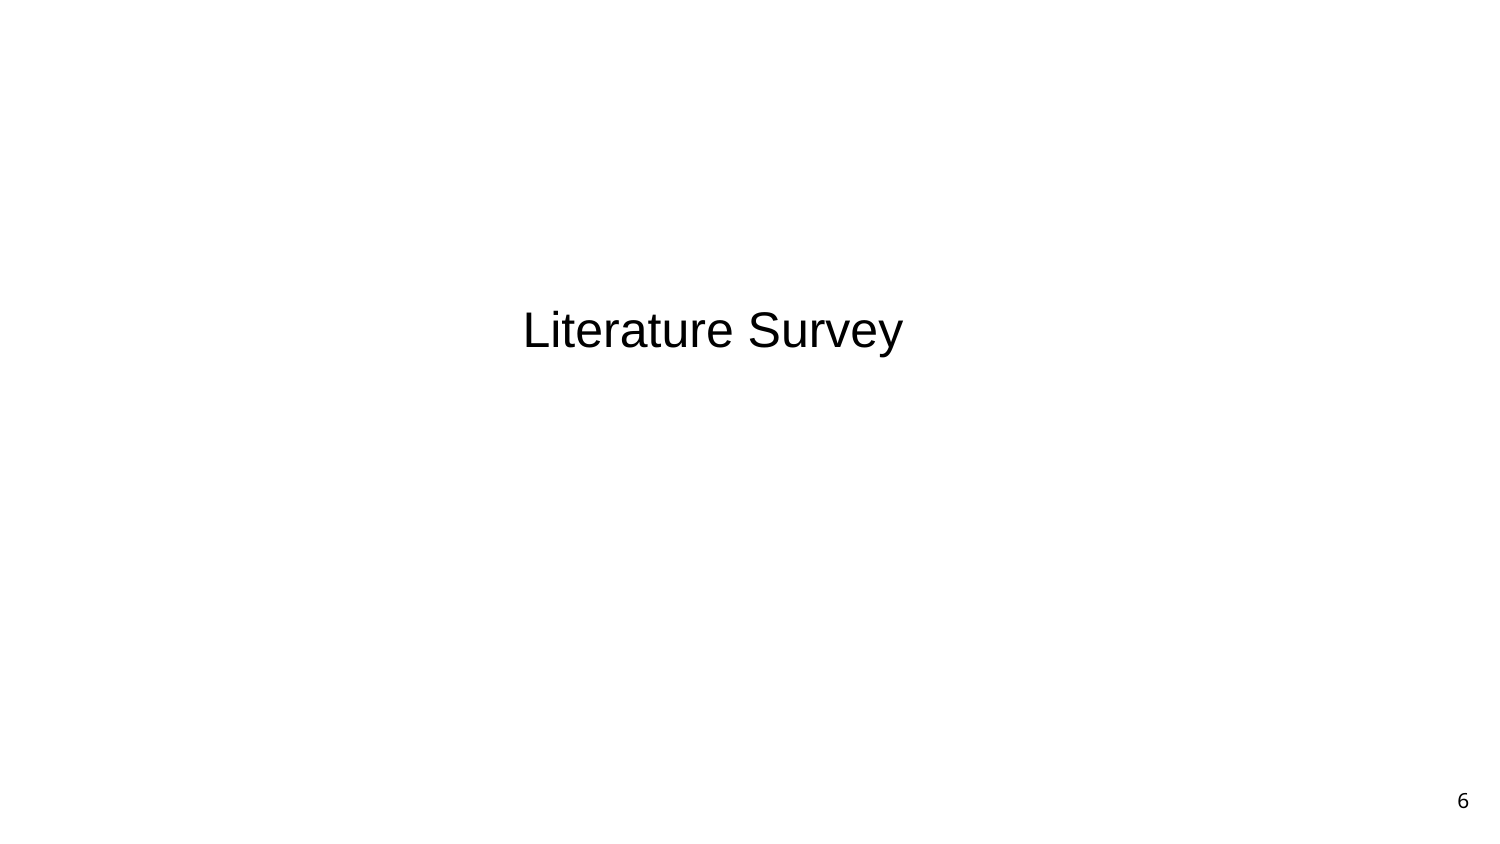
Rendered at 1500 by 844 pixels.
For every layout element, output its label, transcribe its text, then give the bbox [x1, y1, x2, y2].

text_box Literature Survey [507, 295, 1075, 422]
